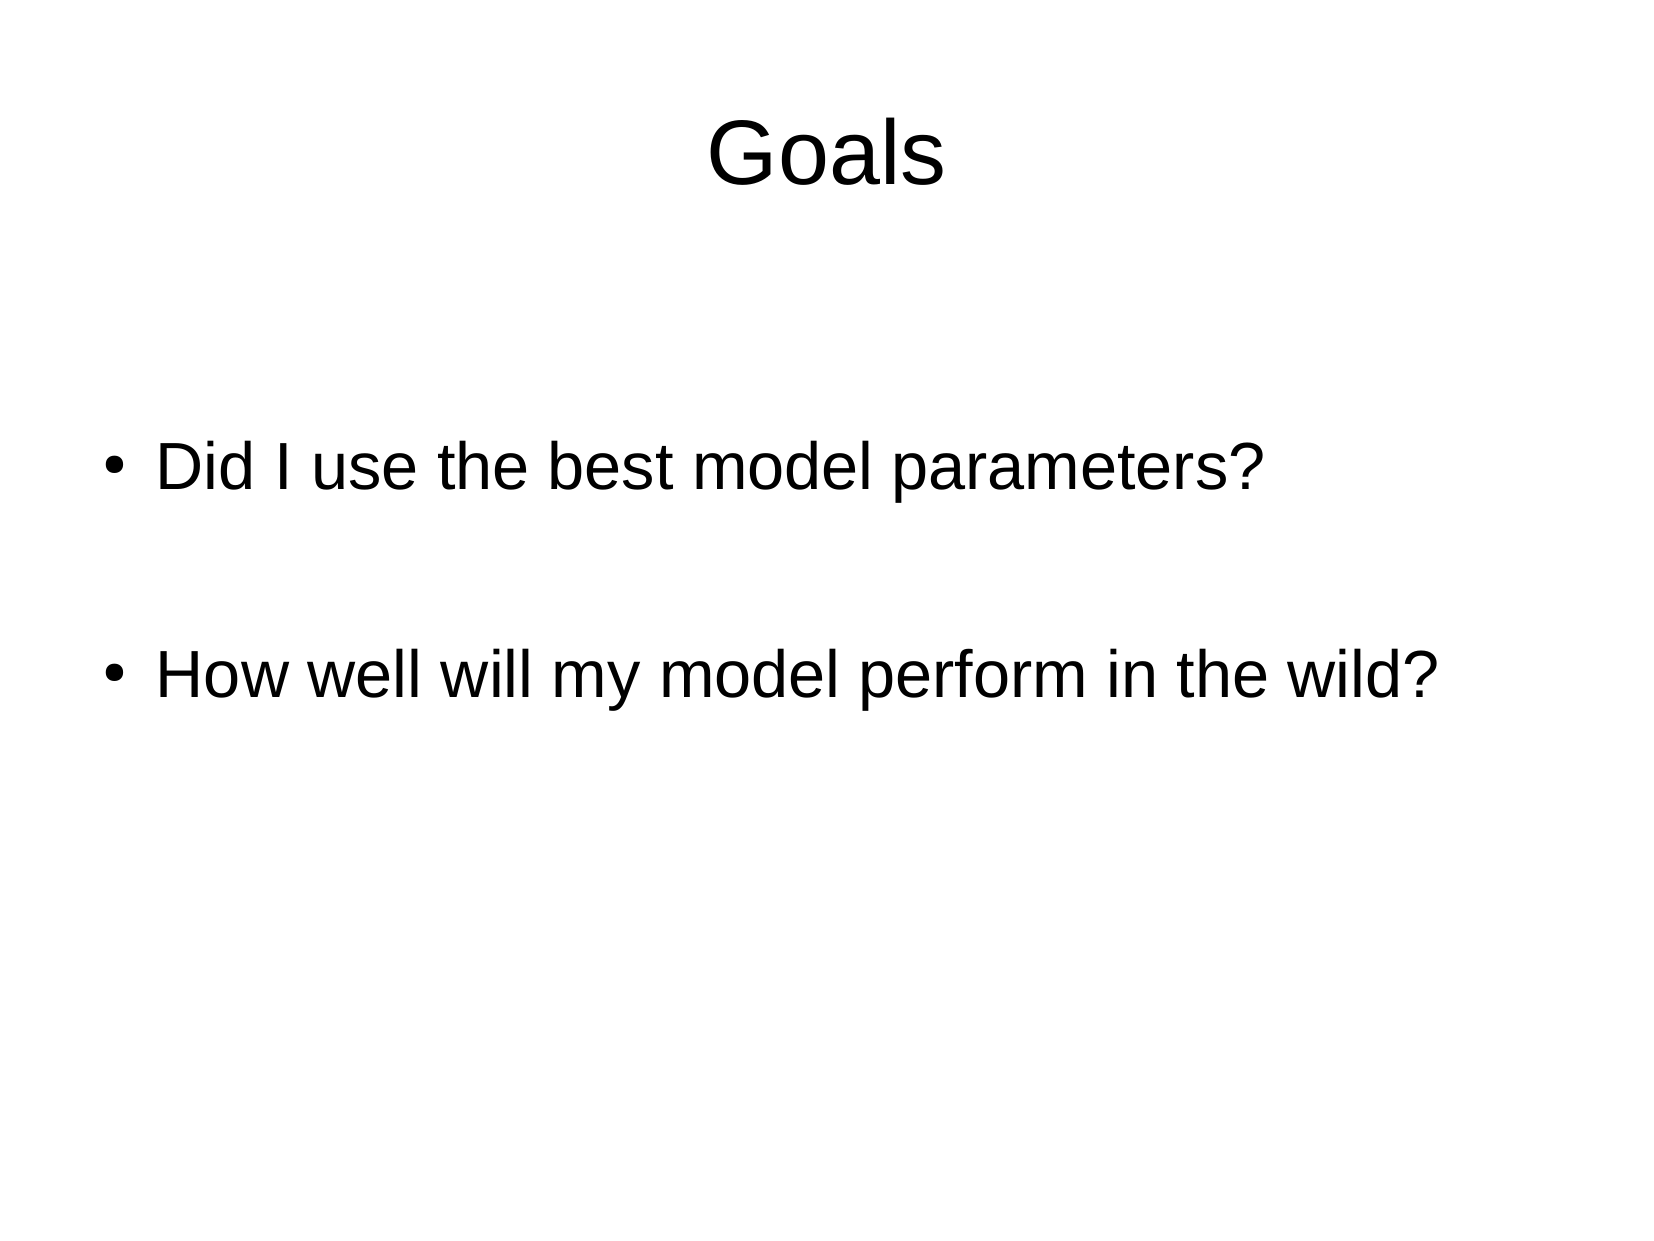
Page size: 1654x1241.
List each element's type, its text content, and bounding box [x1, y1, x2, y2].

list Did I use the best model parameters? How well will my model perform in the wild? [84, 428, 1574, 1021]
title Goals [82, 56, 1571, 250]
